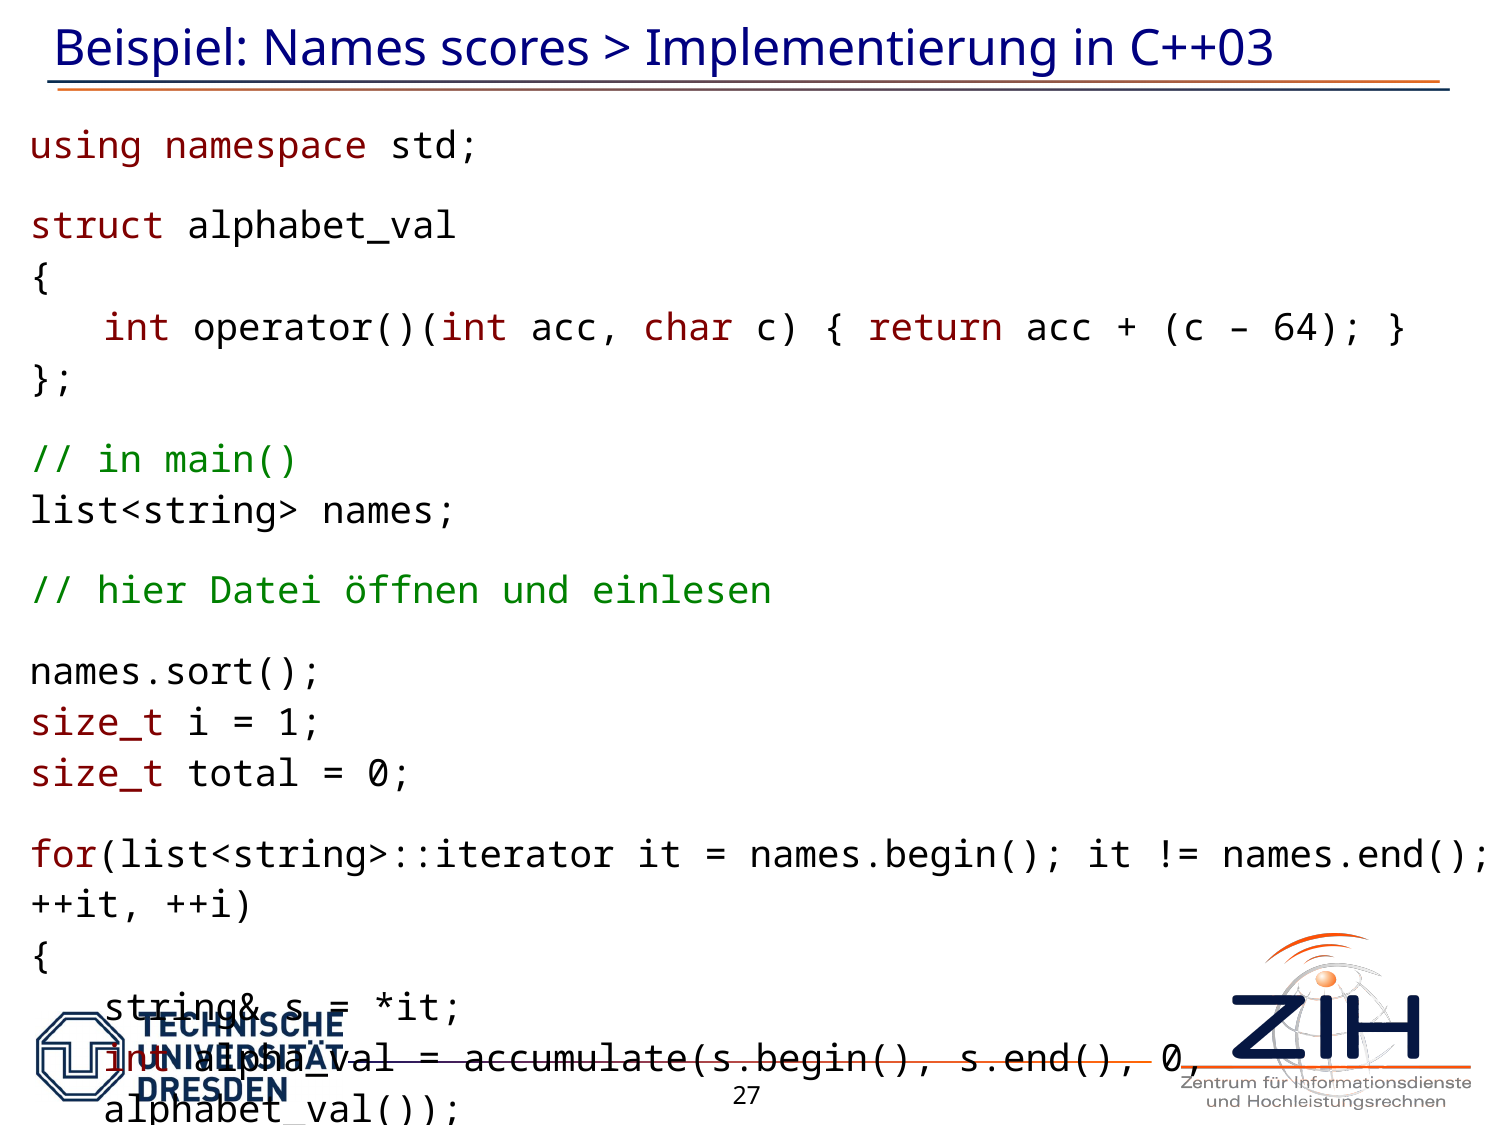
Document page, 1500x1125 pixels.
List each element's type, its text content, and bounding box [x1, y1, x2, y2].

list using namespace std; struct alphabet_val { int operator()(int acc, char c) { return acc + (c – 64); } }; // in main() list<string> names; // hier Datei öffnen und einlesen names.sort(); size_t i = 1; size_t total = 0; for(list<string>::iterator it = names.begin(); it != names.end(); ++it, ++i) { string& s = *it; int alpha_val = accumulate(s.begin(), s.end(), 0, alphabet_val()); total += alpha_val * i; } [29, 118, 1500, 1008]
picture [243, 1011, 252, 1017]
picture [221, 1011, 231, 1018]
picture [35, 1011, 343, 1102]
picture [47, 80, 1450, 91]
title Beispiel: Names scores > Implementierung in C++03 [53, 12, 1453, 81]
picture [1181, 1008, 1471, 1110]
